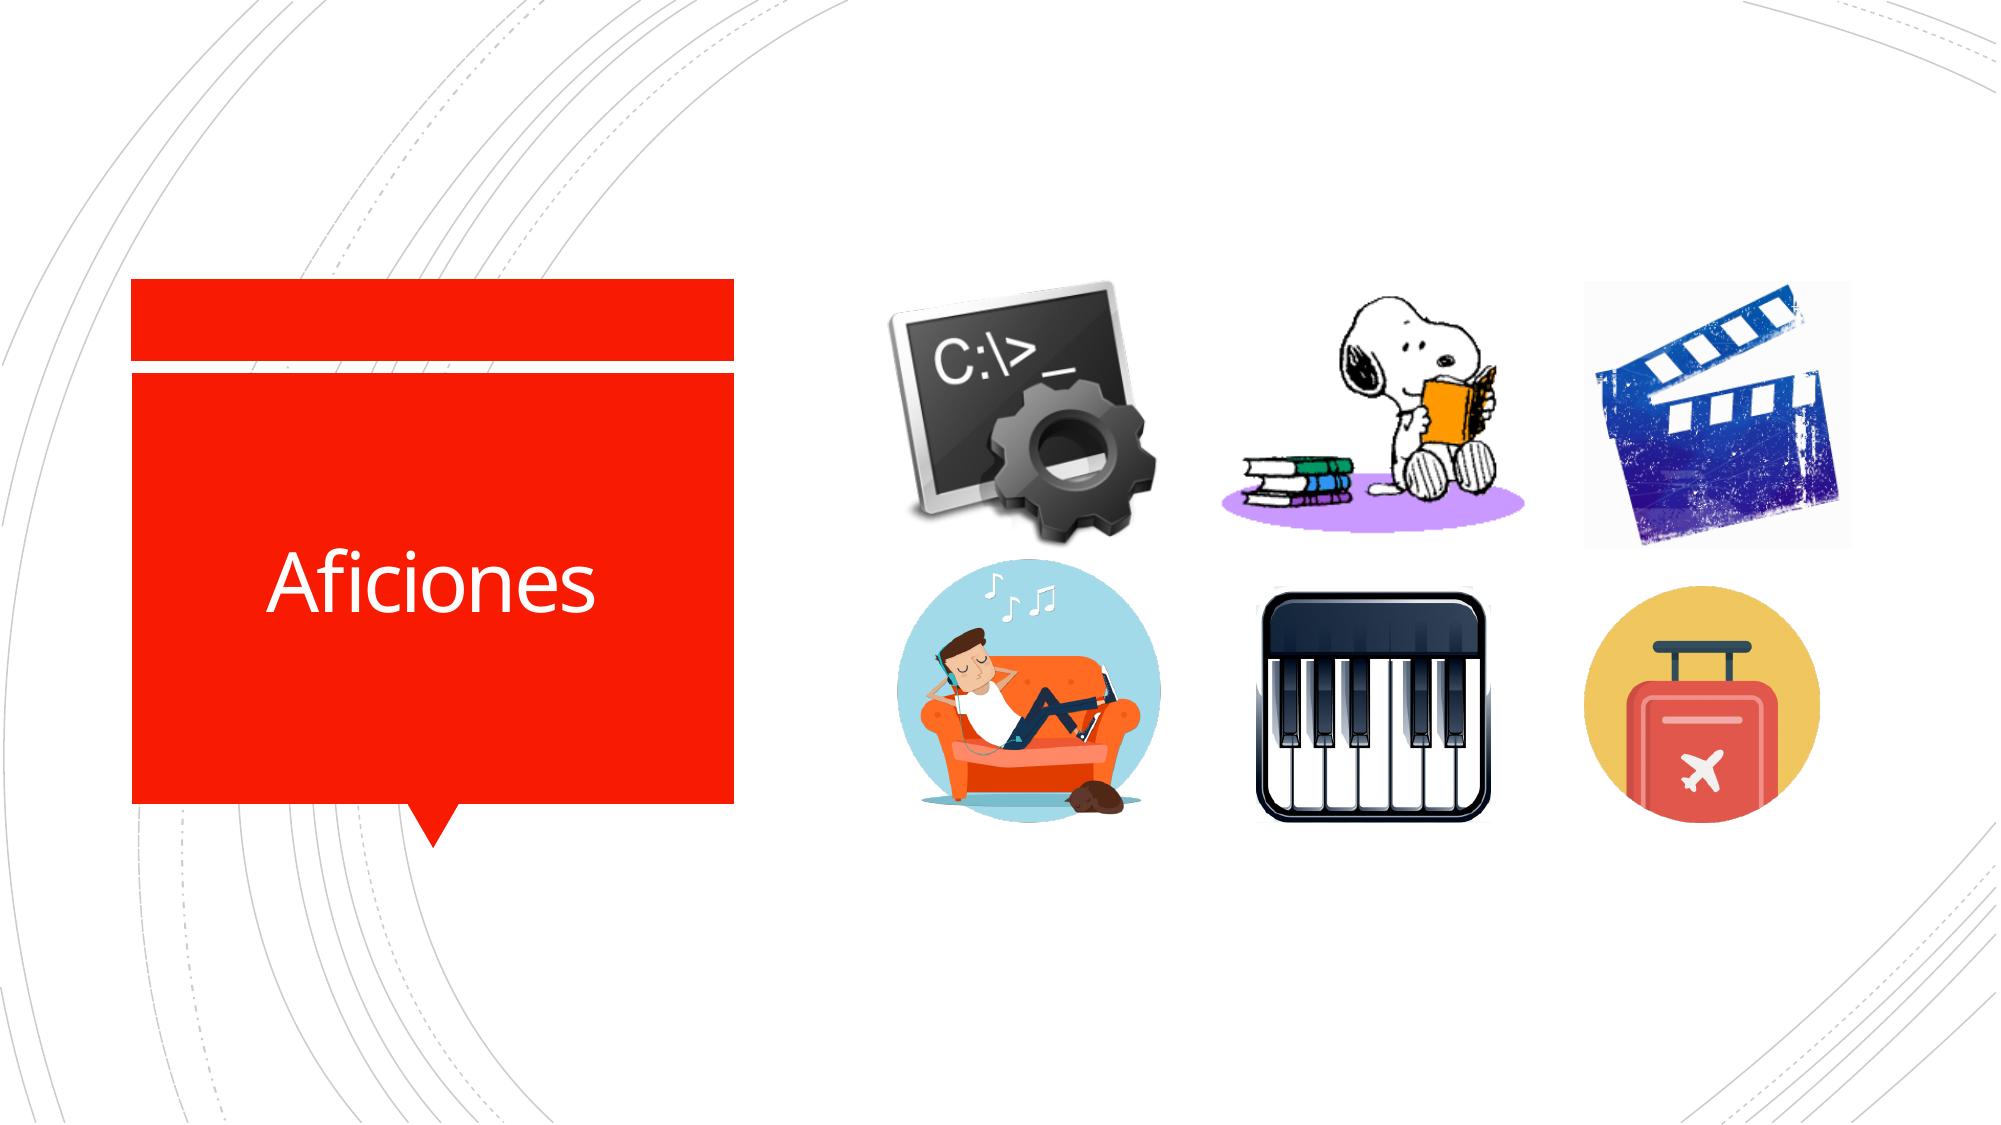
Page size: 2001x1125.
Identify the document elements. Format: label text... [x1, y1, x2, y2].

picture [1584, 281, 1852, 549]
picture [880, 274, 1163, 826]
picture [1584, 586, 1820, 823]
picture [1216, 292, 1531, 538]
picture [1256, 586, 1491, 823]
title Aficiones [145, 385, 720, 789]
